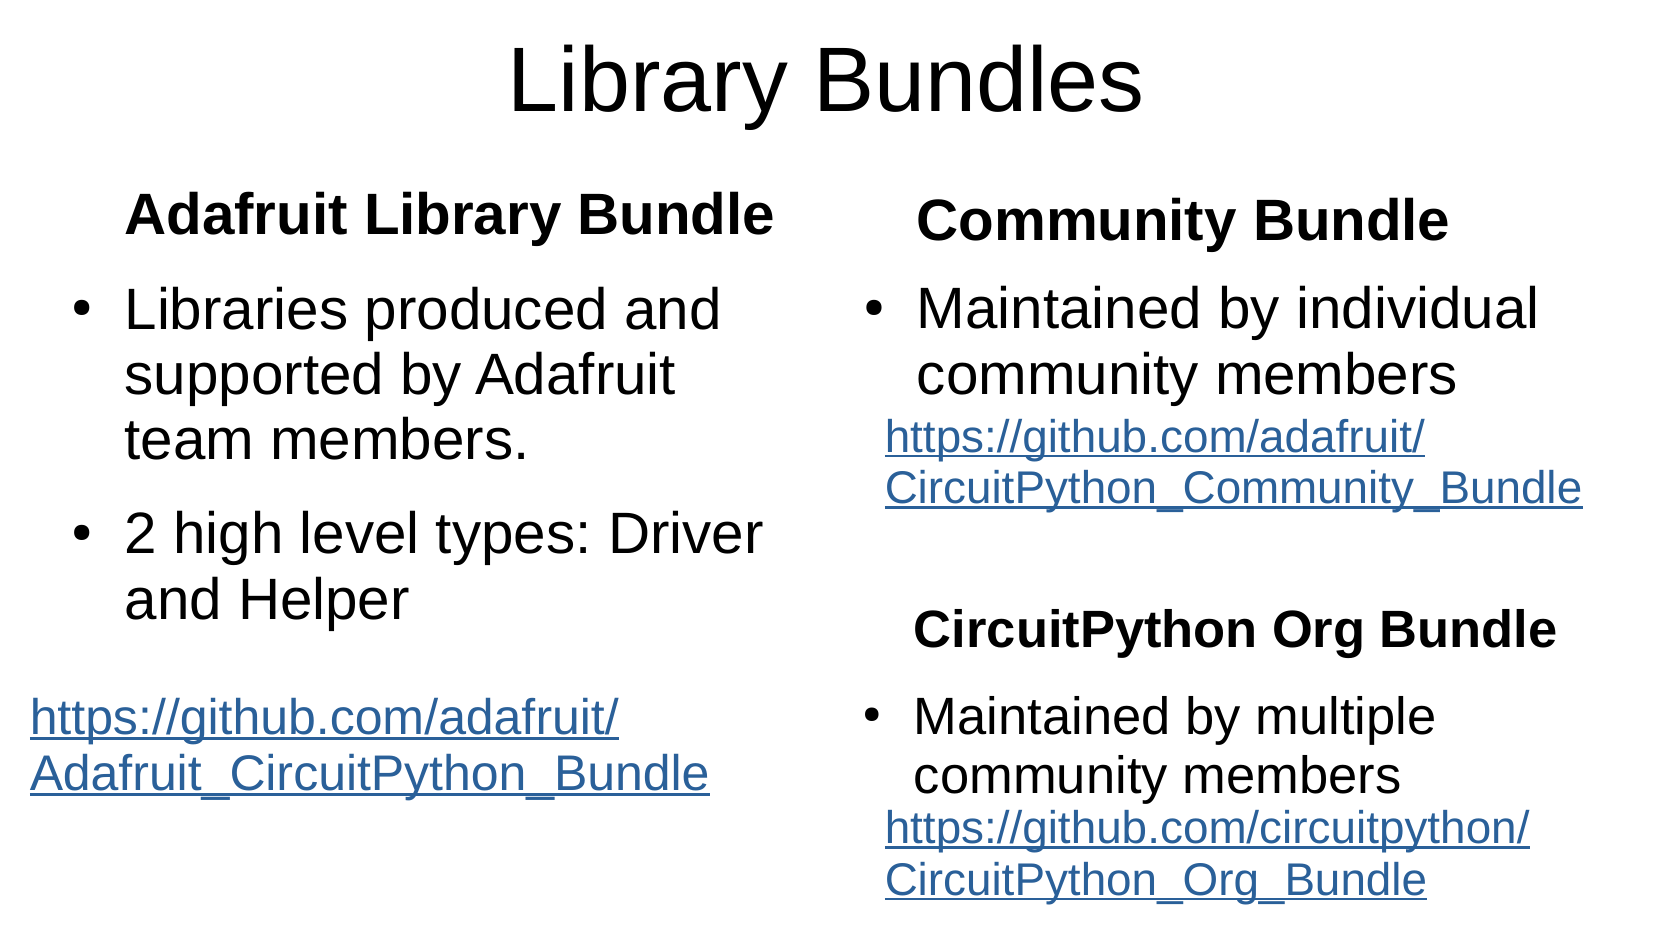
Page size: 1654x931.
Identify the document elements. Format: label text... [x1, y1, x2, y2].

list Community Bundle Maintained by individual community members [846, 187, 1573, 445]
text_box https://github.com/circuitpython/CircuitPython_Org_Bundle [870, 795, 1636, 913]
title Library Bundles [82, 1, 1571, 157]
text_box https://github.com/adafruit/Adafruit_CircuitPython_Bundle [15, 681, 781, 809]
text_box https://github.com/adafruit/CircuitPython_Community_Bundle [870, 403, 1636, 521]
list Adafruit Library Bundle Libraries produced and supported by Adafruit team members. 2 high level types: Driver and Helper [53, 182, 781, 681]
list CircuitPython Org Bundle Maintained by multiple community members [845, 599, 1572, 858]
